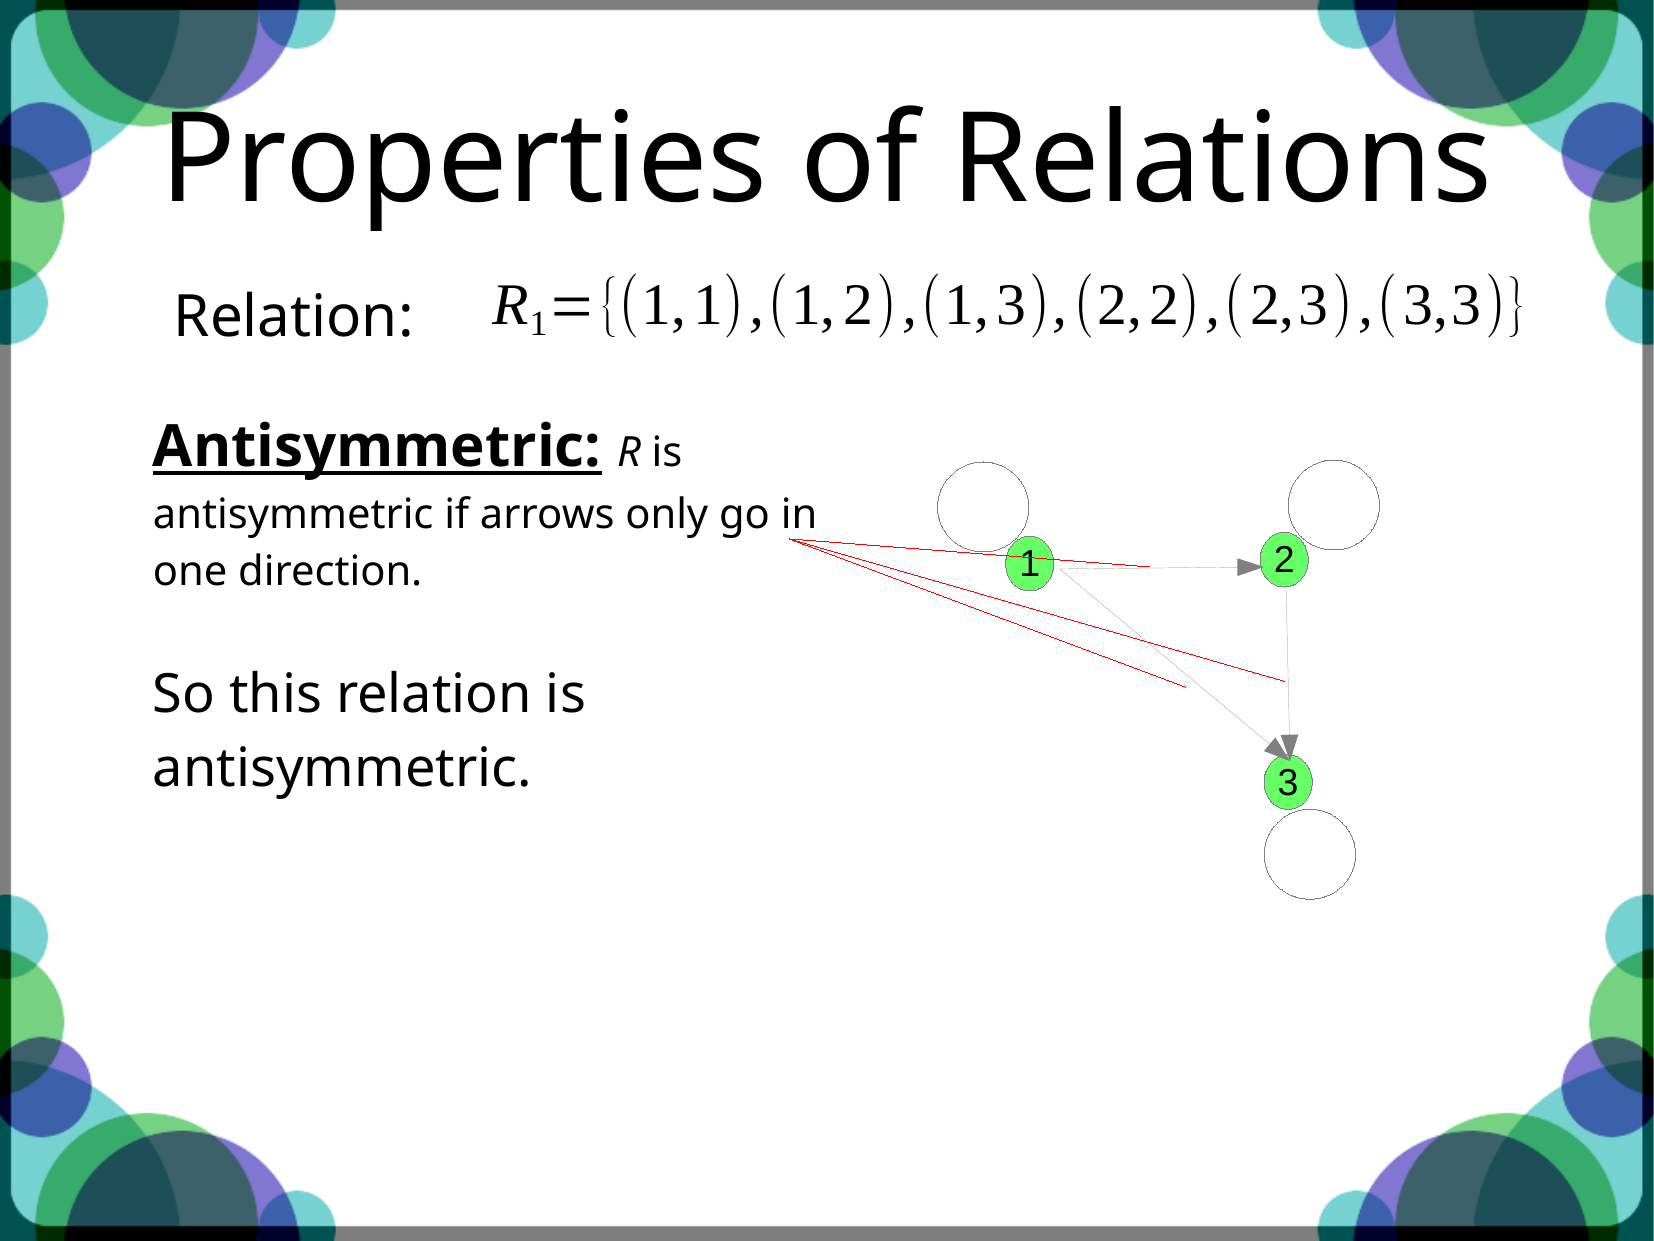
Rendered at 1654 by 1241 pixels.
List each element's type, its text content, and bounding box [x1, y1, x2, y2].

chart [473, 269, 1546, 345]
text_box [1264, 809, 1356, 900]
picture [0, 0, 1654, 1241]
text_box 2 [1260, 532, 1309, 588]
title Properties of Relations [82, 49, 1571, 257]
text_box [937, 461, 1029, 552]
text_box [1288, 460, 1380, 550]
text_box Relation: [173, 274, 1489, 387]
text_box Antisymmetric: R is antisymmetric if arrows only go in one direction. So this relation is antisymmetric. [138, 396, 858, 740]
text_box 3 [1264, 755, 1313, 810]
text_box 1 [1005, 536, 1054, 591]
